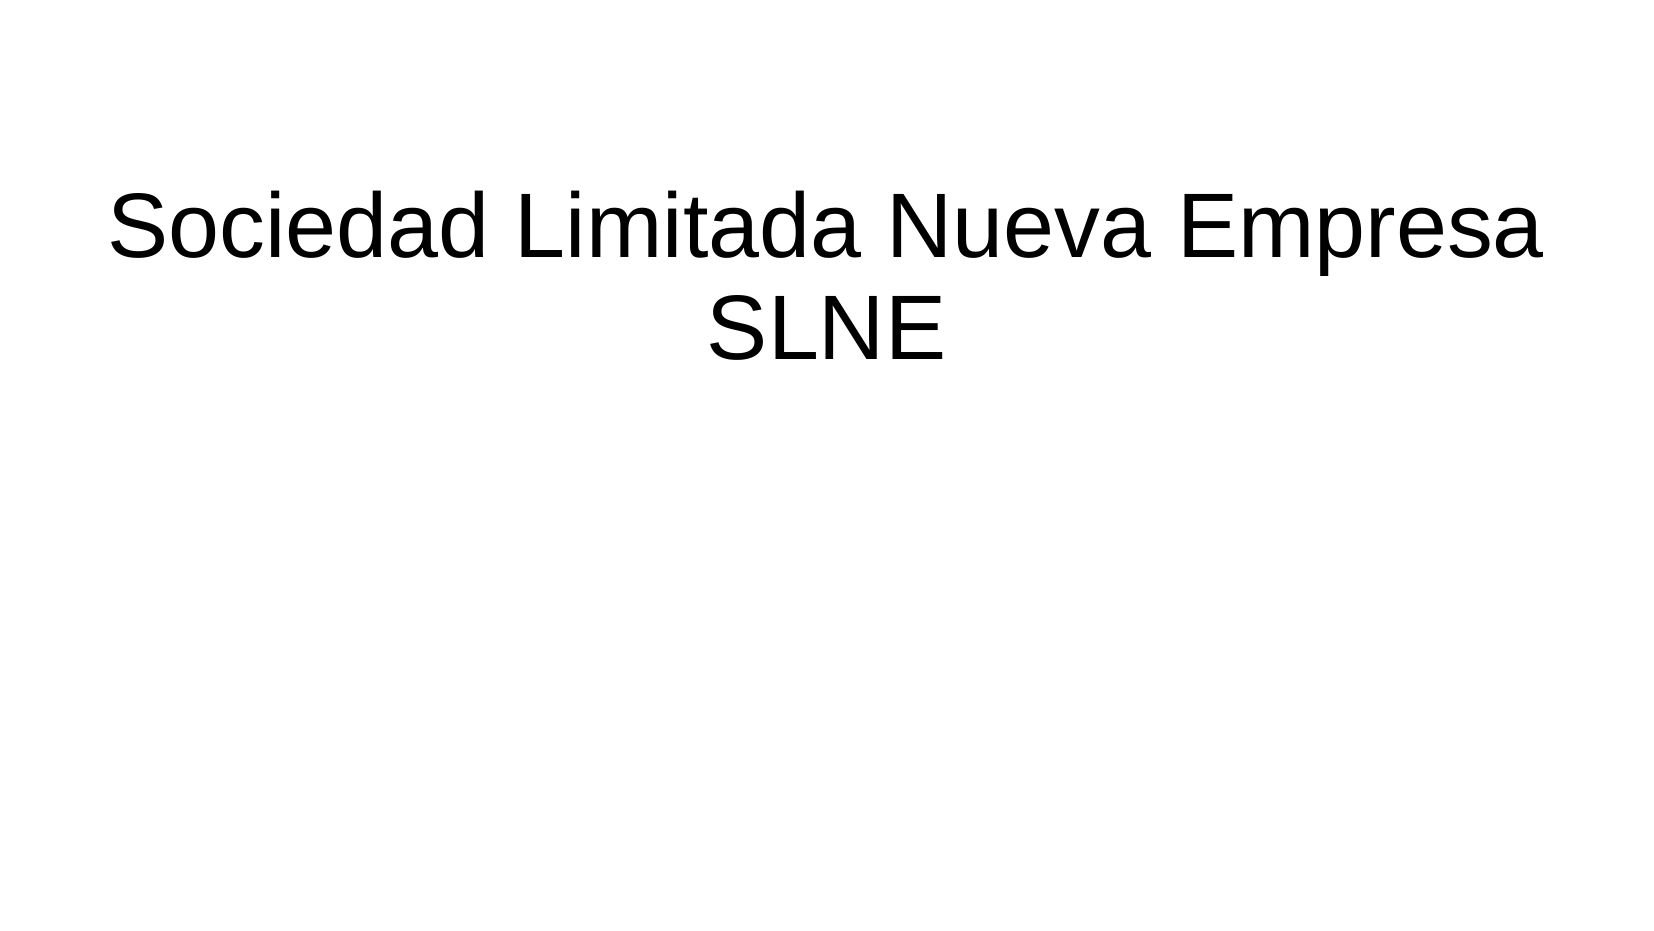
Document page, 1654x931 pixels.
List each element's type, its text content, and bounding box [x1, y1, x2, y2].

title Sociedad Limitada Nueva Empresa SLNE [82, 174, 1571, 380]
